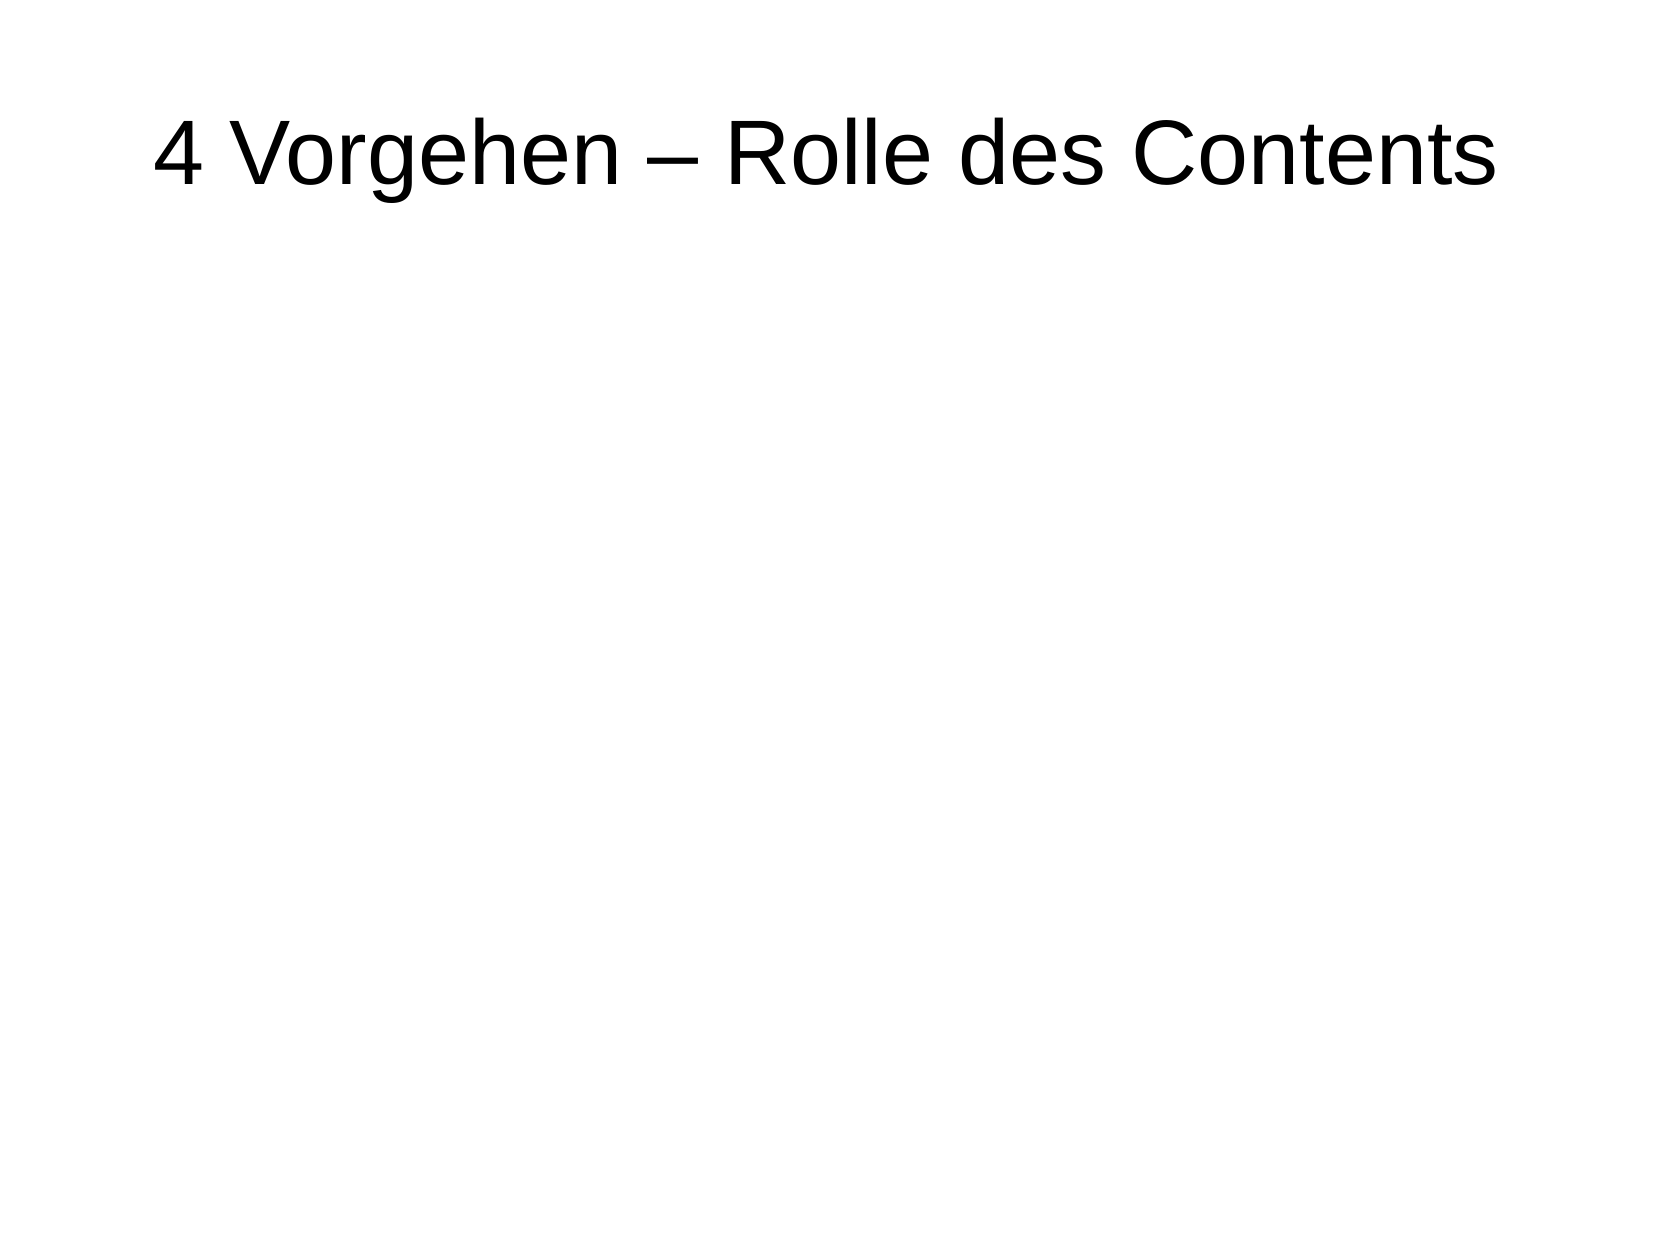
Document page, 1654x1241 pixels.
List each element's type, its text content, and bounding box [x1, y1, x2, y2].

title 4 Vorgehen – Rolle des Contents [82, 49, 1571, 257]
